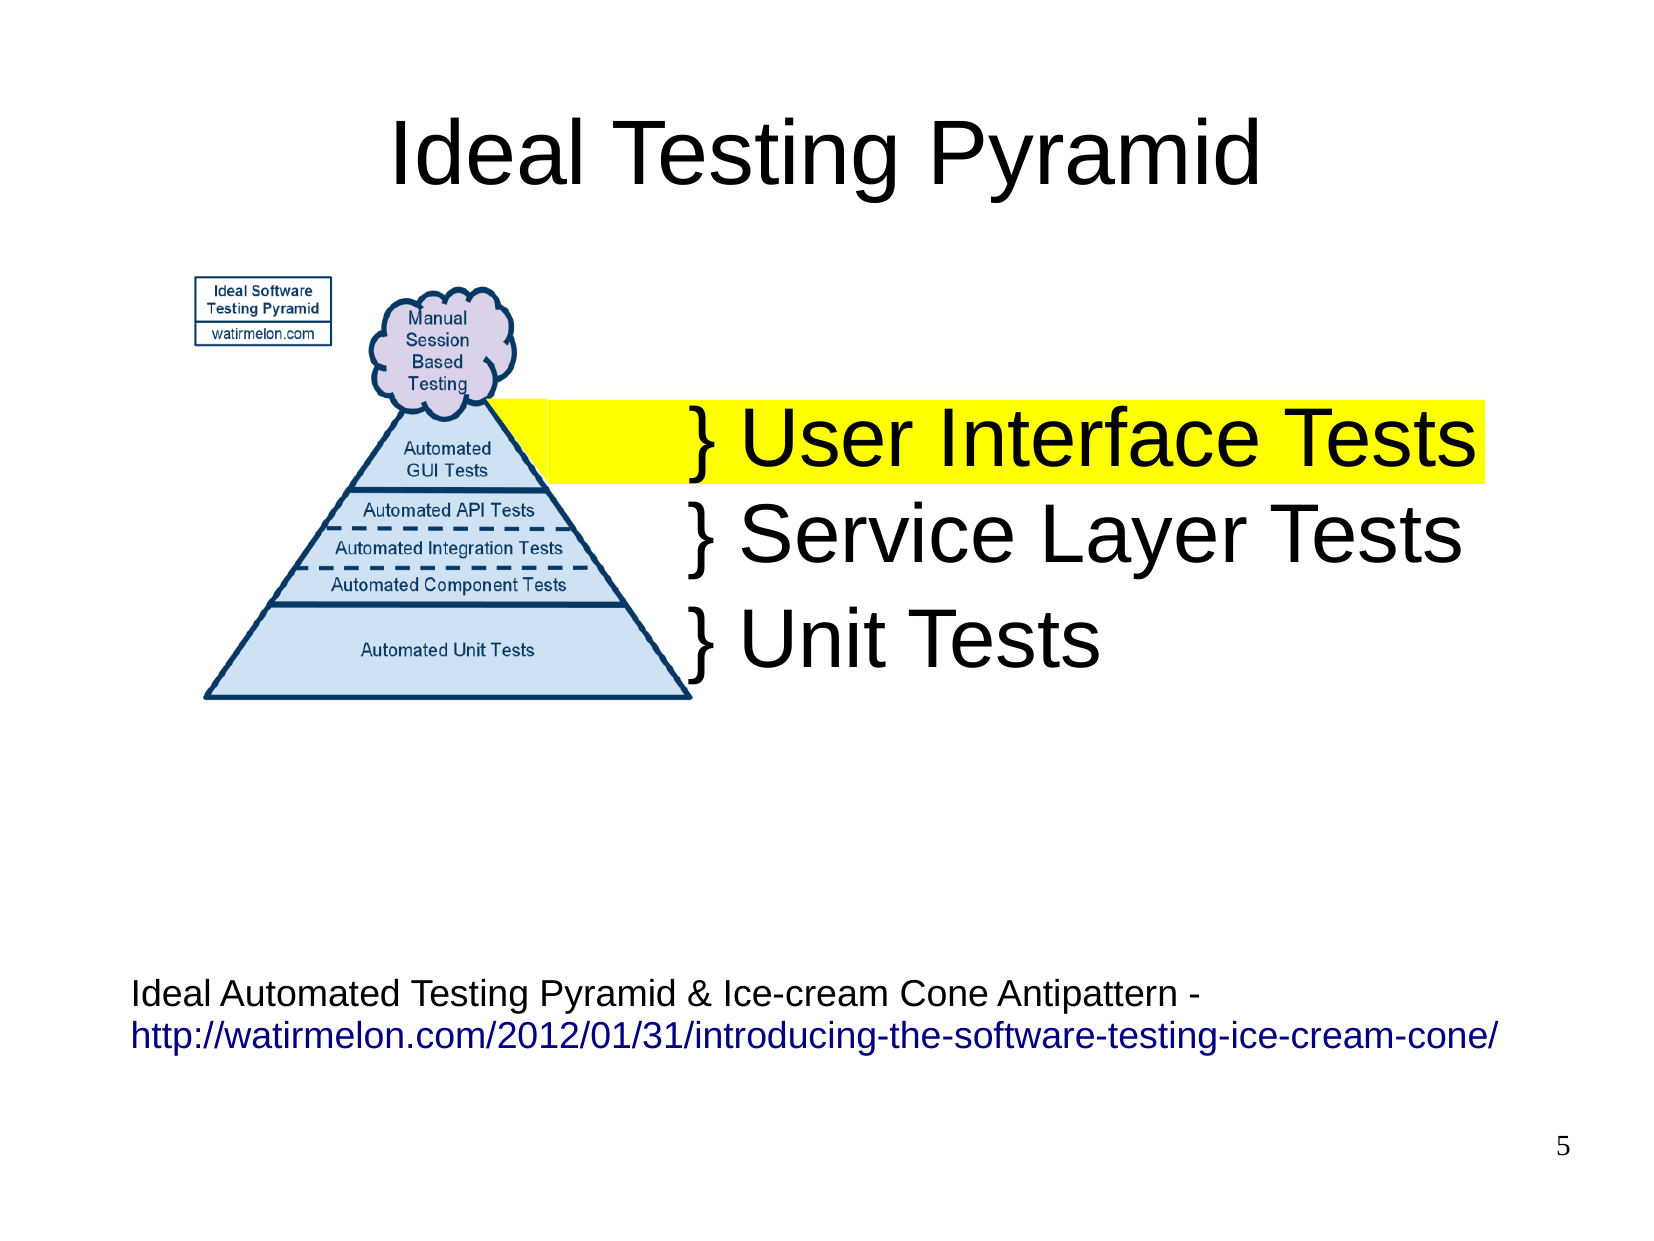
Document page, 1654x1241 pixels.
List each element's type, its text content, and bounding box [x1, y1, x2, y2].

title Ideal Testing Pyramid [82, 49, 1571, 257]
text_box Ideal Automated Testing Pyramid & Ice-cream Cone Antipattern - http://watirmelon.com/2012/01/31/introducing-the-software-testing-ice-cream-cone/ [130, 972, 1530, 1072]
text_box } Service Layer Tests [673, 480, 1480, 589]
text_box } Unit Tests [672, 584, 1118, 693]
picture [191, 274, 701, 710]
text_box [485, 398, 673, 485]
text_box } User Interface Tests [673, 384, 1516, 493]
